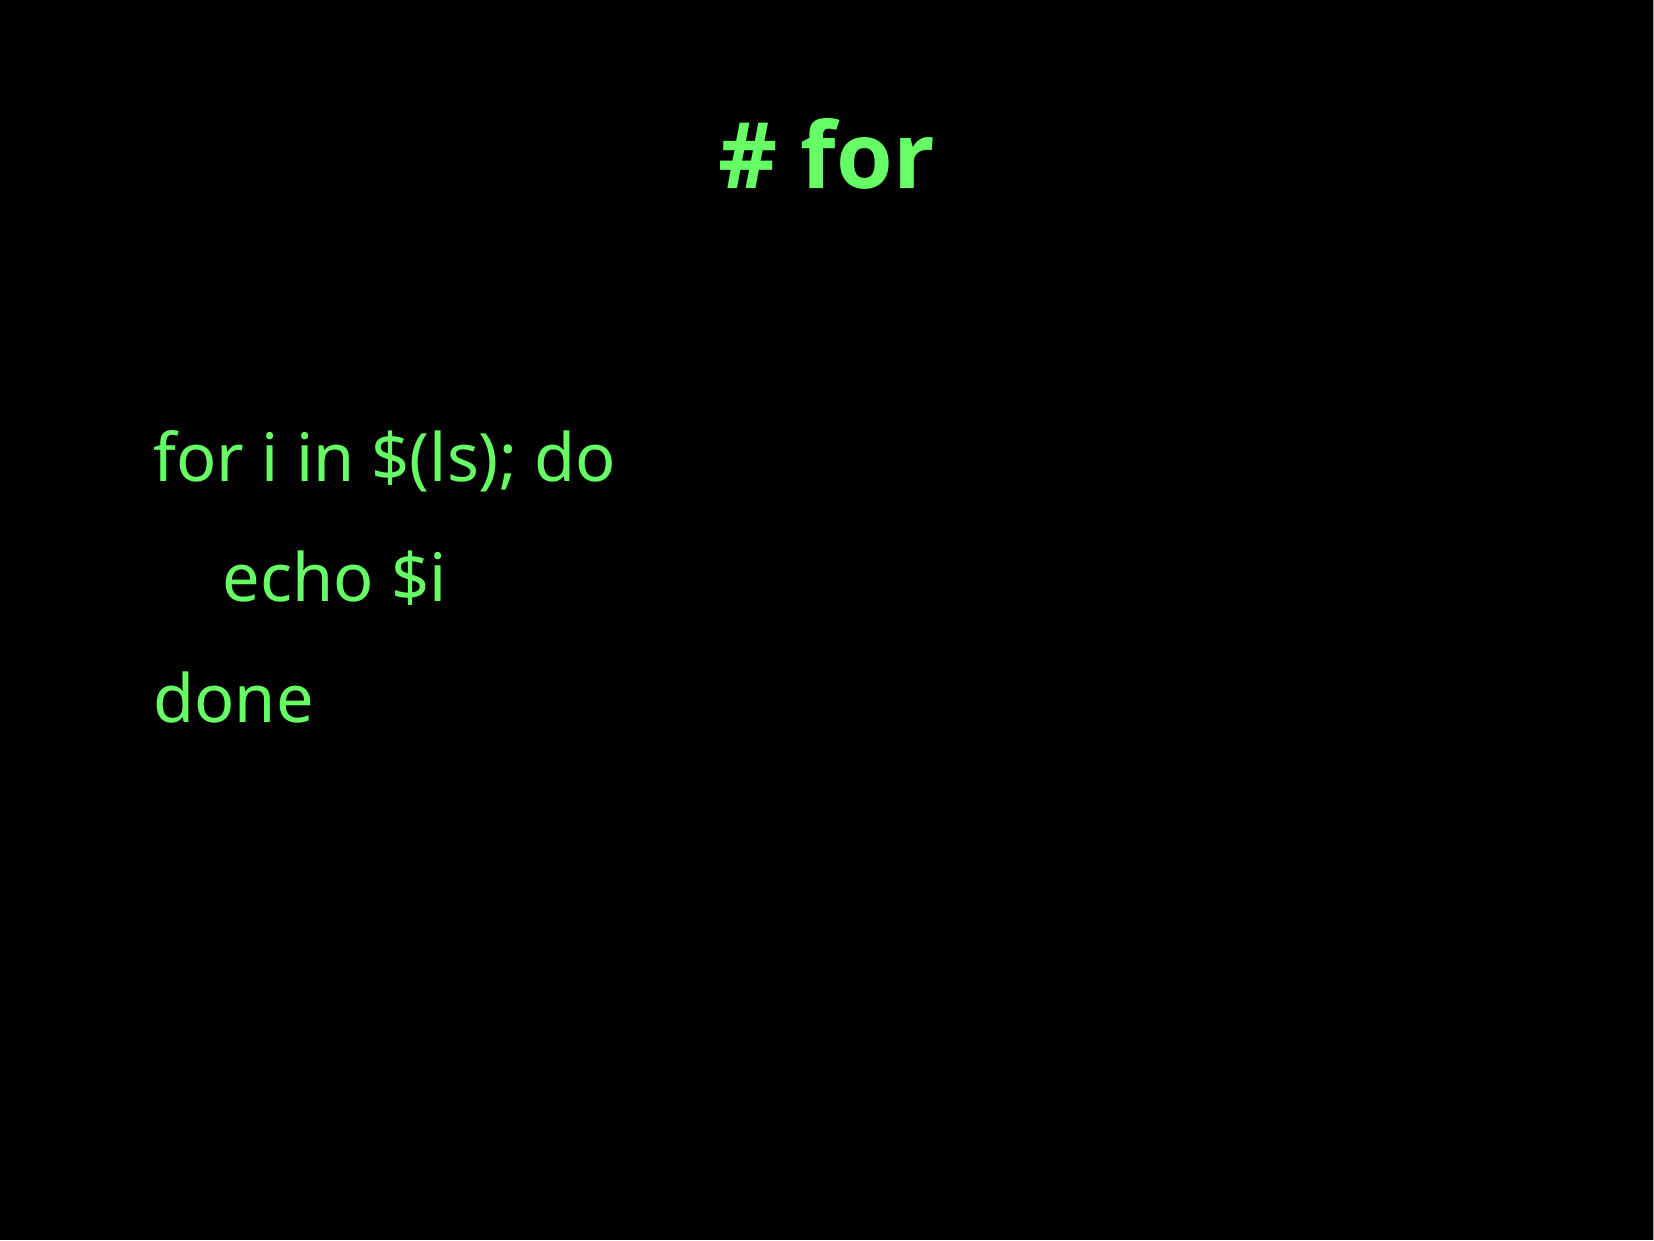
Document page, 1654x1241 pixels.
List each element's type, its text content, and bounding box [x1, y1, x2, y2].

title # for [82, 49, 1571, 257]
list for i in $(ls); do echo $i done [82, 290, 1571, 1010]
